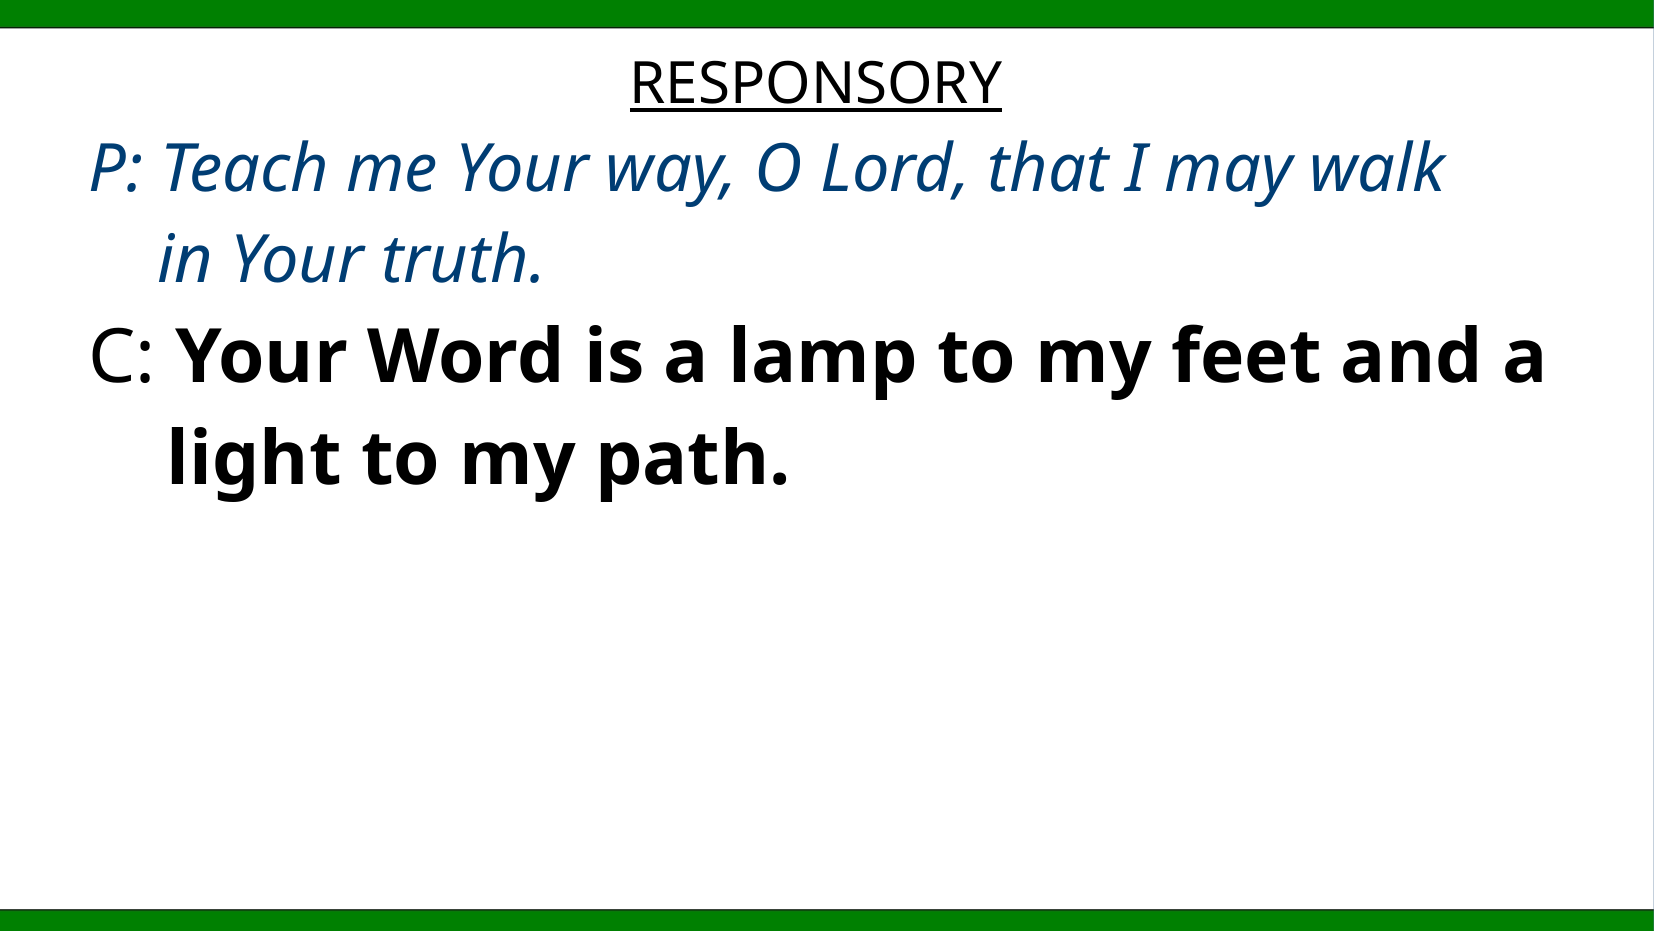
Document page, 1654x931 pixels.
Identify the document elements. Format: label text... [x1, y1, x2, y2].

text_box RESPONSORY P: Teach me Your way, O Lord, that I may walk in Your truth. C: Your Word is a lamp to my feet and a light to my path. [73, 33, 1574, 505]
picture [0, 0, 1654, 931]
